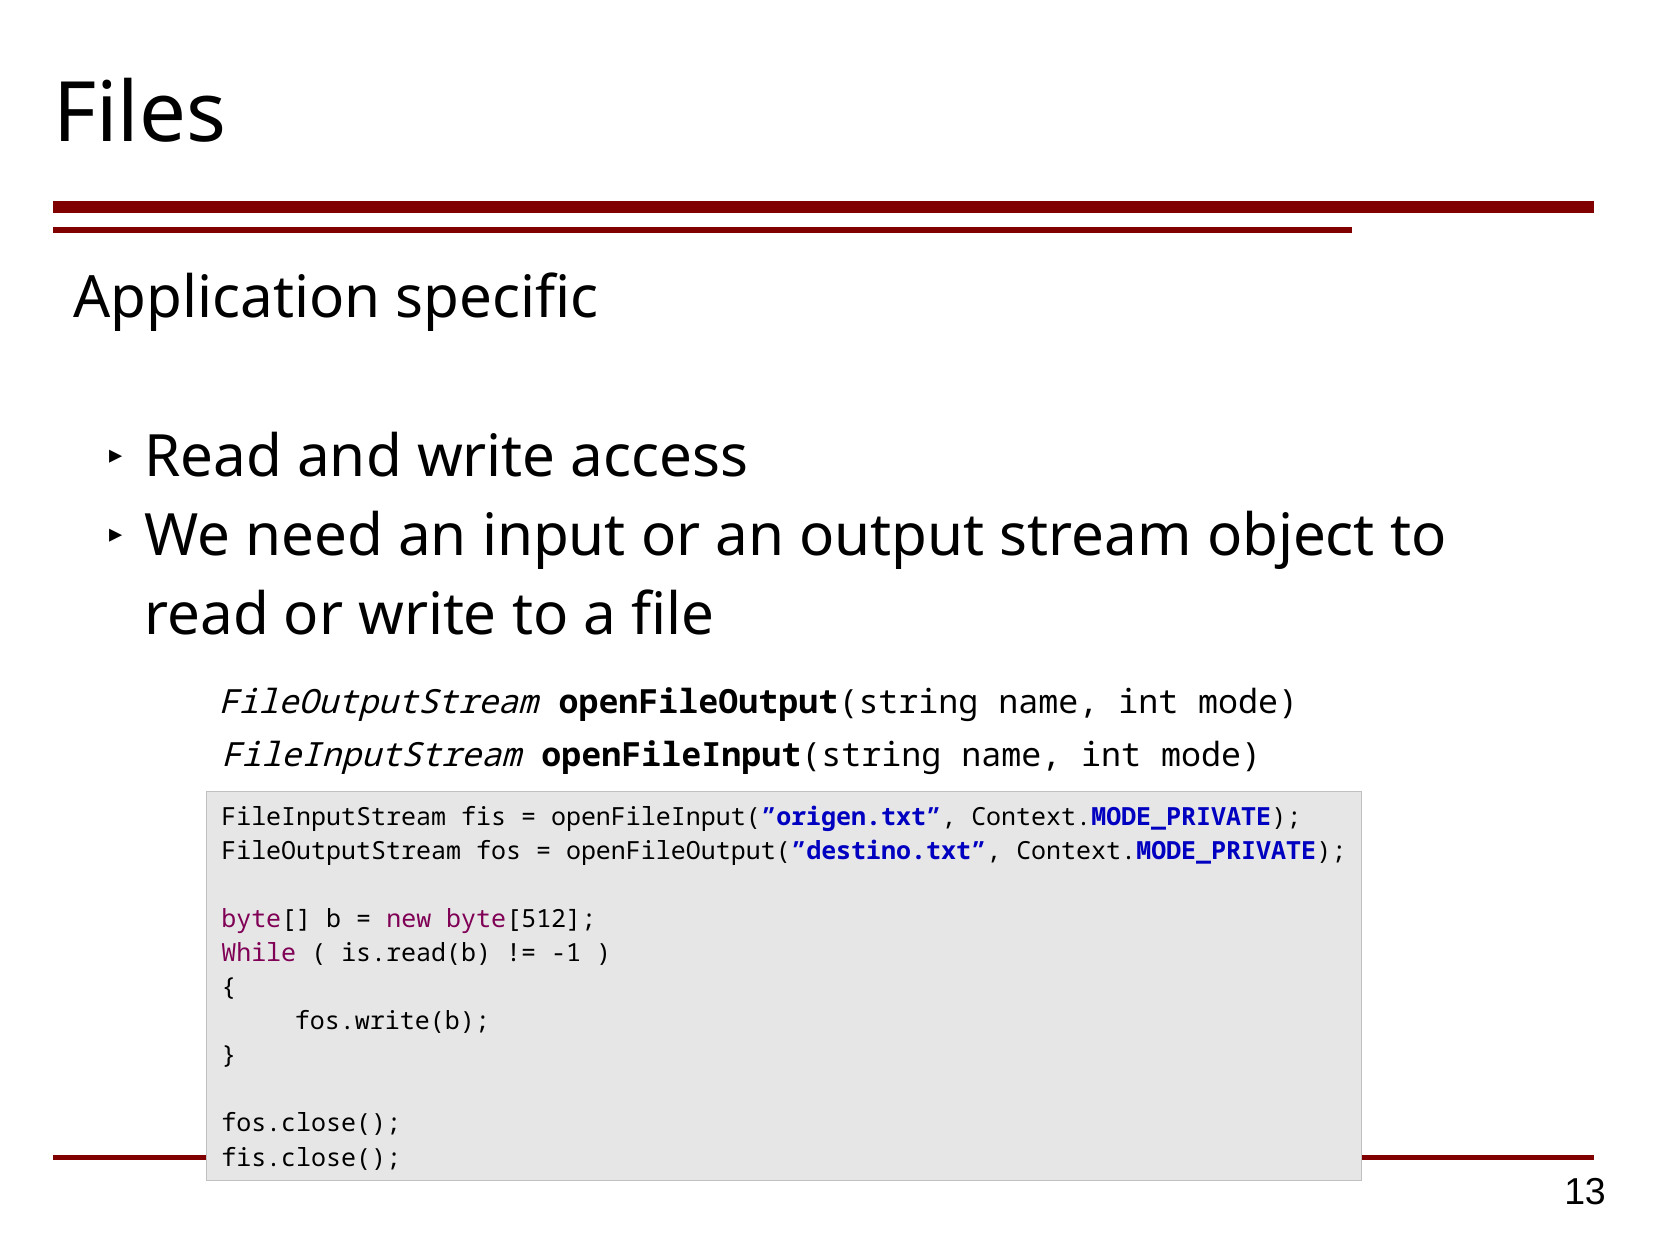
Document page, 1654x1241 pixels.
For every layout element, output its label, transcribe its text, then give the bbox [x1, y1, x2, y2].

subtitle Files [53, 48, 1542, 172]
text_box <número> [35, 1163, 1654, 1221]
text_box Application specific Read and write access We need an input or an output stream object to read or write to a file FileOutputStream openFileOutput(string name, int mode) FileInputStream openFileInput(string name, int mode) [59, 248, 1595, 773]
text_box FileInputStream fis = openFileInput(”origen.txt”, Context.MODE_PRIVATE); FileOutputStream fos = openFileOutput(”destino.txt”, Context.MODE_PRIVATE); byte[] b = new byte[512]; While ( is.read(b) != -1 ) { fos.write(b); } fos.close(); fis.close(); [206, 791, 1361, 1151]
text_box [58, 240, 1408, 1152]
